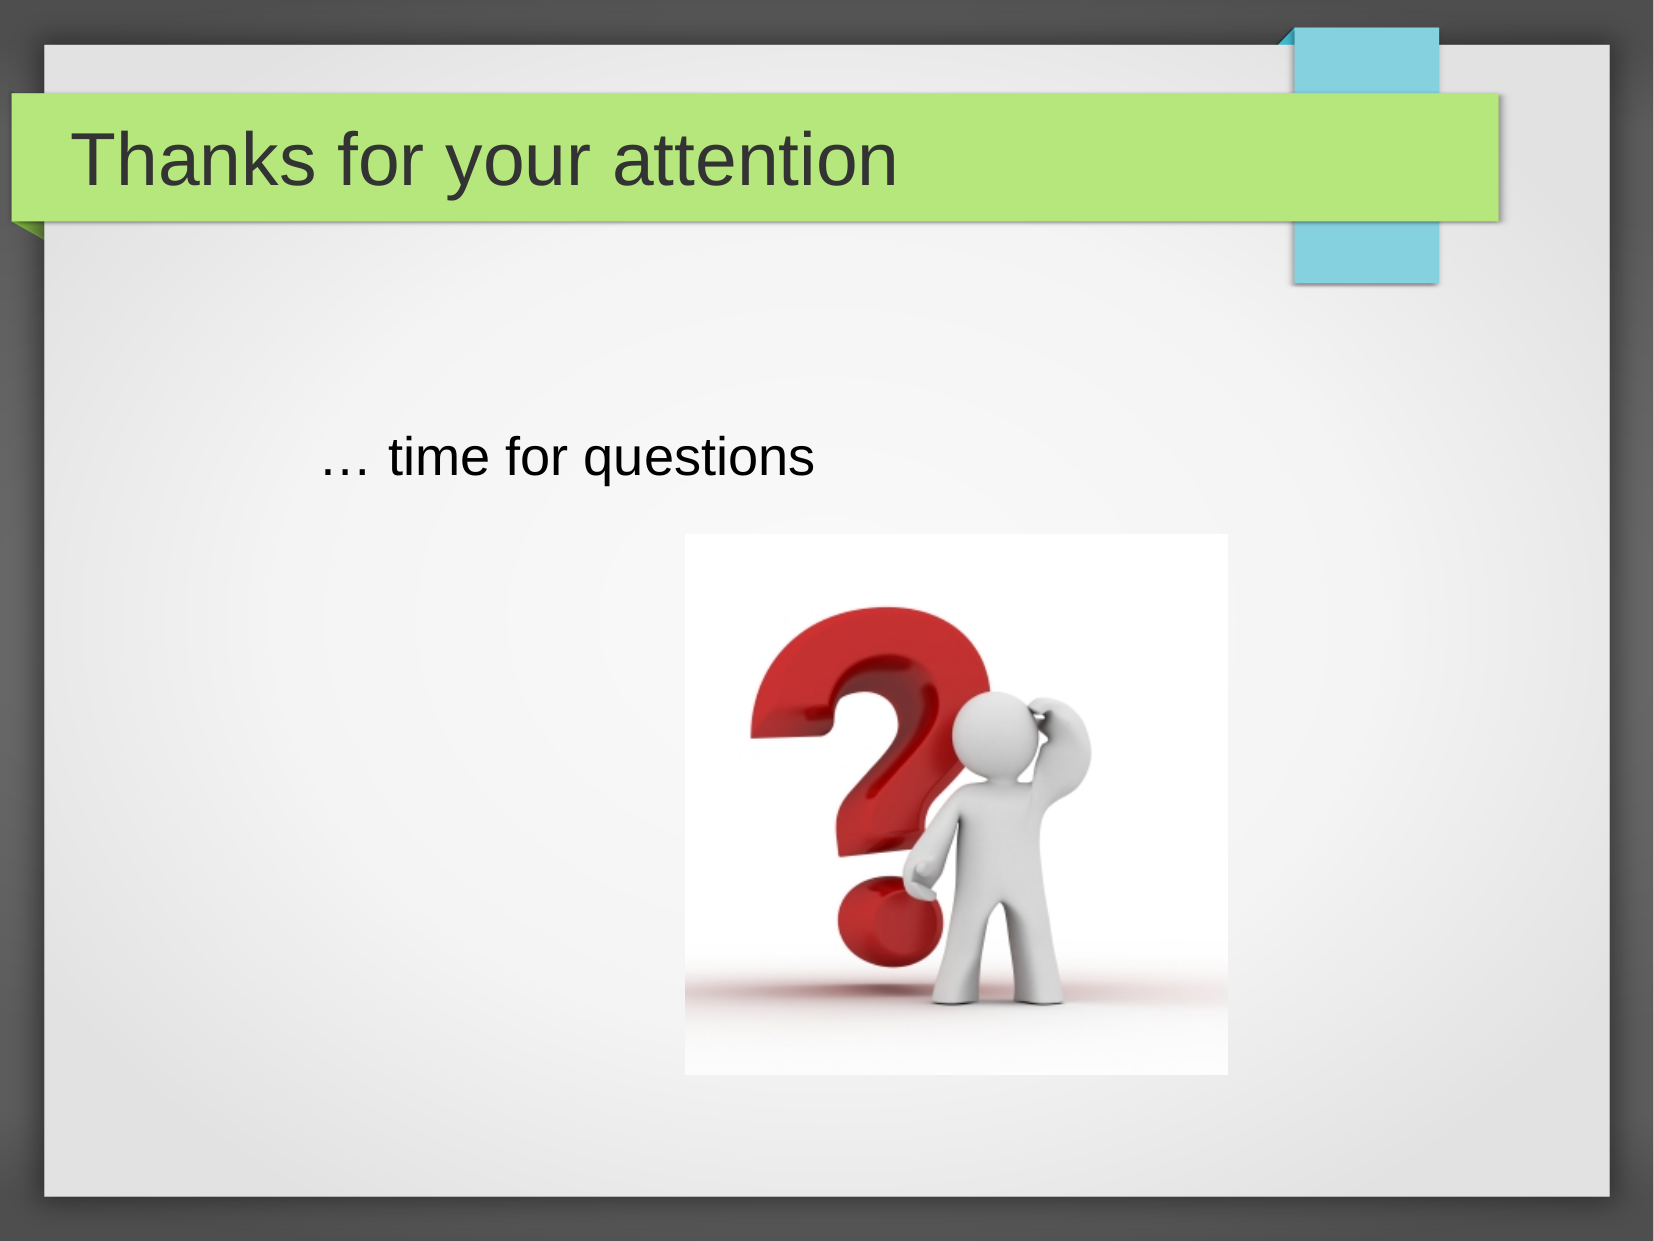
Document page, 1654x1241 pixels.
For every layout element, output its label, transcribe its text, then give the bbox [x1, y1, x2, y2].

picture [0, 0, 1654, 1241]
list … time for questions [318, 426, 886, 520]
title Thanks for your attention [70, 106, 1229, 213]
